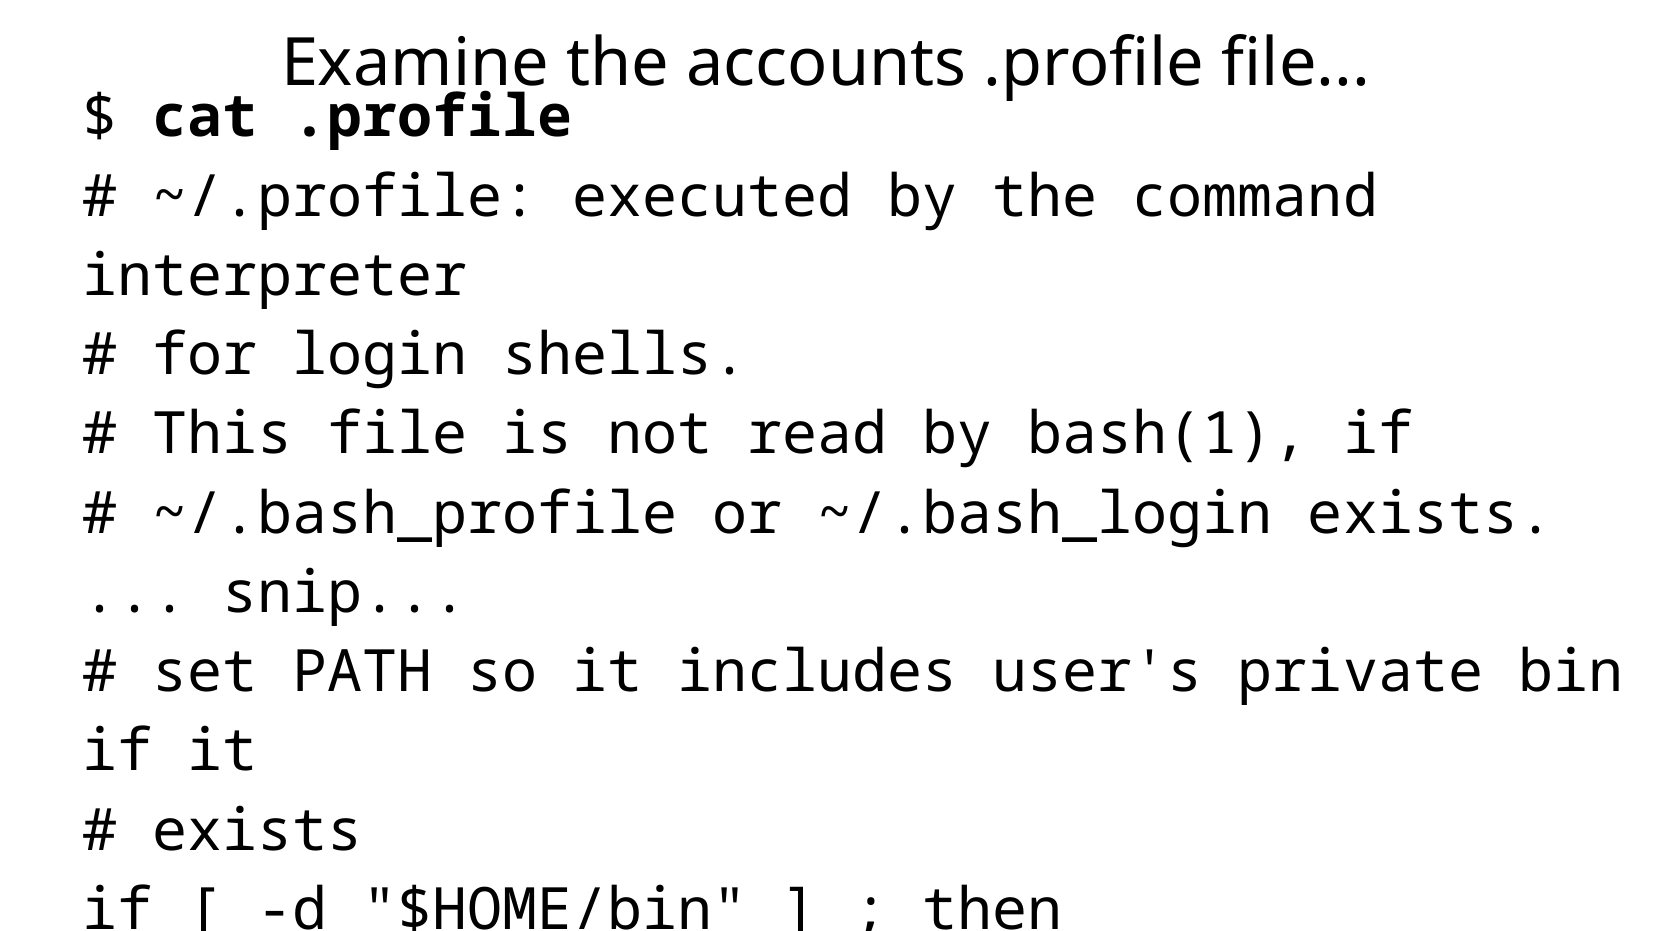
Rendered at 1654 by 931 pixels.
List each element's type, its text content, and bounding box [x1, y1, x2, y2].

title Examine the accounts .profile file... [82, 7, 1571, 113]
text_box $ cd ~/ $ cat .profile # ~/.profile: executed by the command interpreter # for login shells. # This file is not read by bash(1), if # ~/.bash_profile or ~/.bash_login exists. ... snip... # set PATH so it includes user's private bin if it # exists if [ -d "$HOME/bin" ] ; then PATH="$HOME/bin:$PATH" fi [82, 117, 1630, 904]
